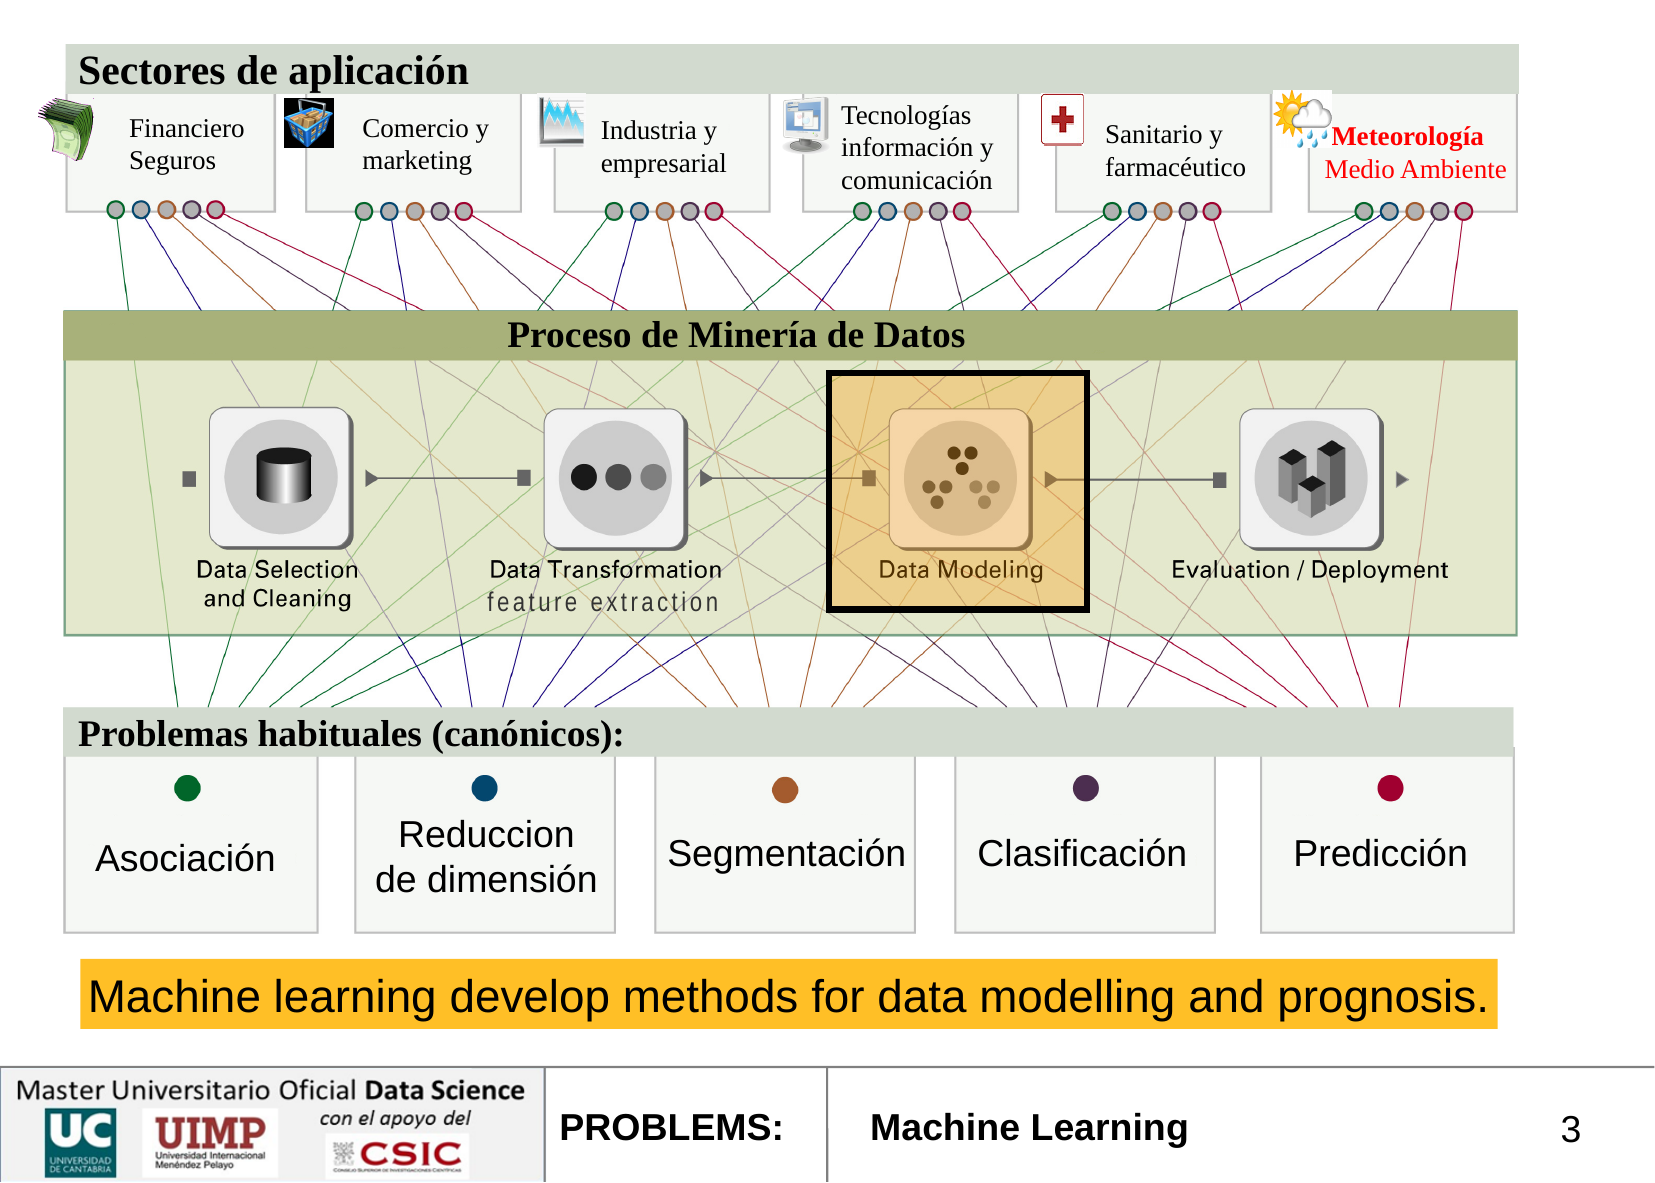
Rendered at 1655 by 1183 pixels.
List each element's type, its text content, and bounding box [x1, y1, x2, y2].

picture [546, 1069, 550, 1182]
picture [38, 44, 1519, 934]
picture [0, 1068, 543, 1182]
text_box Machine Learning [855, 1095, 1456, 1148]
text_box [829, 372, 1087, 610]
text_box Industria y empresarial [586, 105, 844, 186]
text_box Financiero Seguros [114, 102, 311, 183]
text_box Reduccion de dimensión [357, 802, 616, 863]
text_box Sectores de aplicación [63, 35, 628, 101]
text_box Tecnologías información y comunicación [826, 89, 1073, 203]
text_box Clasificación [962, 821, 1221, 882]
text_box Meteorología Medio Ambiente [1282, 111, 1566, 191]
text_box feature extraction [472, 578, 745, 656]
text_box Problemas habituales (canónicos): [63, 701, 1505, 762]
text_box Sanitario y farmacéutico [1090, 109, 1282, 189]
text_box Asociación [80, 826, 339, 932]
text_box Comercio y marketing [347, 102, 557, 183]
text_box Predicción [1278, 821, 1524, 882]
text_box <number> [1474, 1095, 1597, 1159]
text_box Machine learning develop methods for data modelling and prognosis. [80, 958, 1498, 1029]
text_box Proceso de Minería de Datos [492, 302, 1058, 363]
text_box Segmentación [652, 821, 927, 882]
